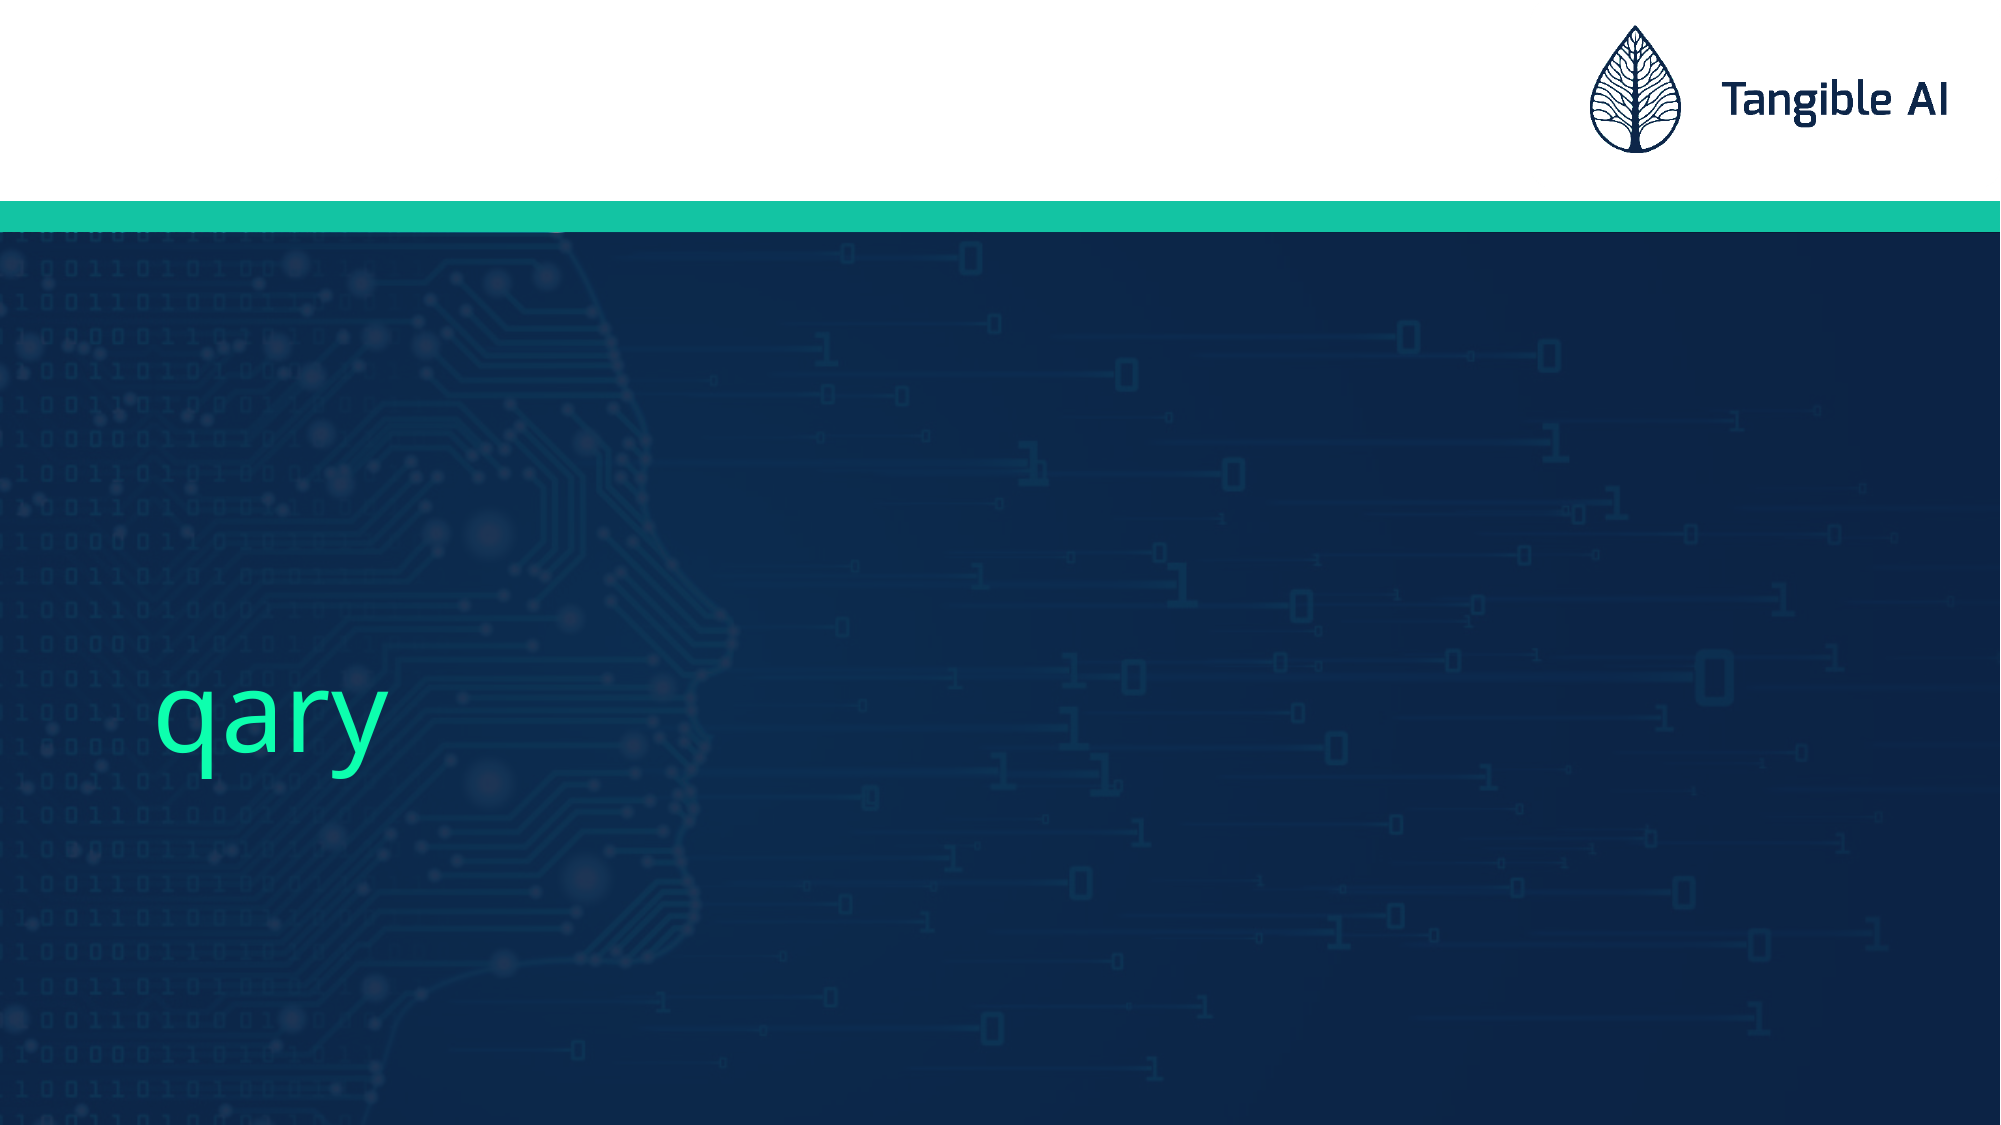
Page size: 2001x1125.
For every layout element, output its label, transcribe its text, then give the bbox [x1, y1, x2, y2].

text_box [0, 232, 2000, 1125]
picture [1530, 0, 2000, 187]
title qary [137, 570, 1863, 948]
